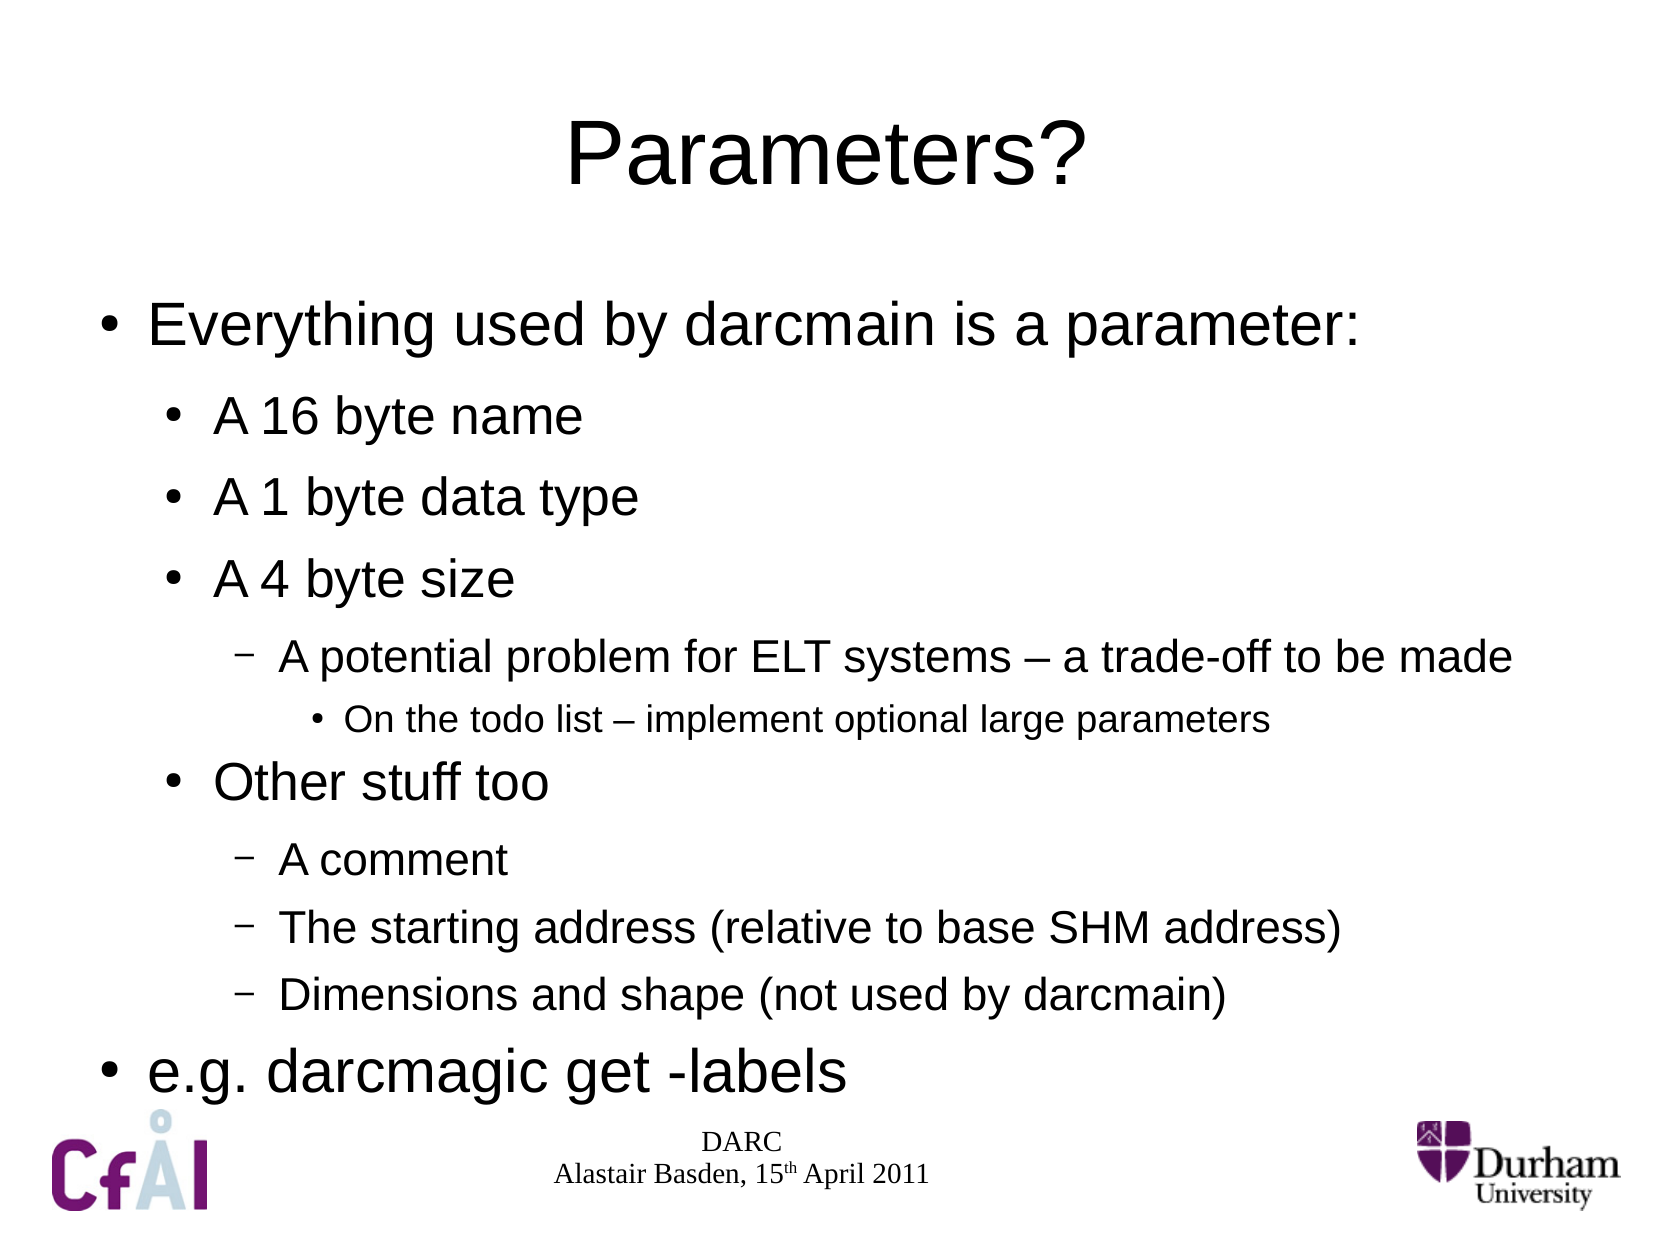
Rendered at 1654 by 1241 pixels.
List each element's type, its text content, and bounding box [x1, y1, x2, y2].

list Everything used by darcmain is a parameter: A 16 byte name A 1 byte data type A 4 byte size A potential problem for ELT systems – a trade-off to be made On the todo list – implement optional large parameters Other stuff too A comment The starting address (relative to base SHM address) Dimensions and shape (not used by darcmain) e.g. darcmagic get -labels [82, 290, 1571, 1109]
picture [52, 1109, 207, 1211]
title Parameters? [82, 56, 1571, 250]
picture [1417, 1121, 1621, 1211]
